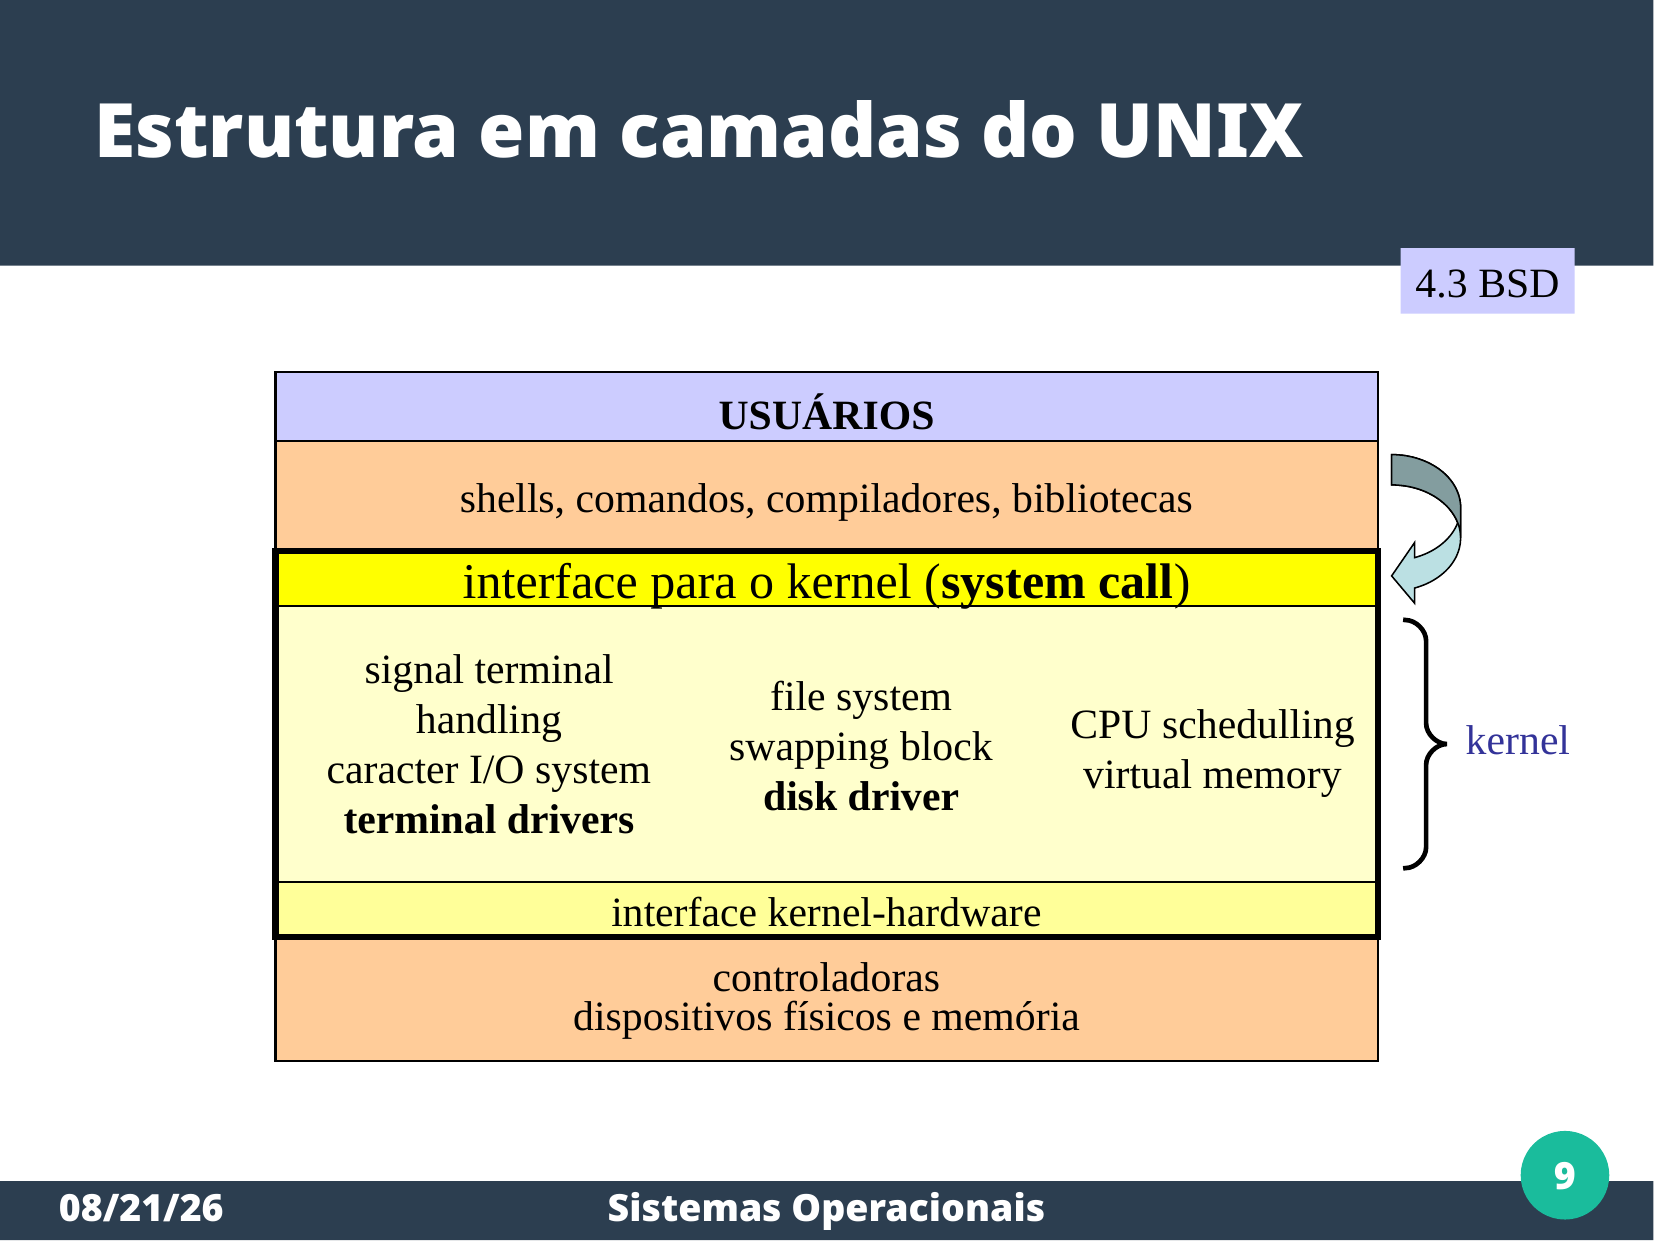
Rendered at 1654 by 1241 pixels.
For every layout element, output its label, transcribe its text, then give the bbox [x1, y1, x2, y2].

text_box USUÁRIOS [275, 372, 1378, 440]
title Estrutura em camadas do UNIX [59, 49, 1595, 207]
text_box [279, 607, 1375, 881]
text_box interface para o kernel (system call) [279, 554, 1375, 607]
text_box CPU schedulling virtual memory [1033, 688, 1375, 805]
text_box interface kernel-hardware [279, 881, 1375, 934]
text_box CPU schedulling virtual memory [1381, 688, 1392, 805]
text_box 4.3 BSD [1400, 248, 1575, 314]
text_box file system swapping block disk driver [688, 661, 1034, 827]
text_box shells, comandos, compiladores, bibliotecas [275, 440, 1378, 548]
text_box [1391, 454, 1461, 604]
text_box signal terminal handling caracter I/O system terminal drivers [289, 633, 689, 850]
text_box kernel [1450, 705, 1586, 771]
text_box controladoras dispositivos físicos e memória [275, 940, 1378, 1061]
